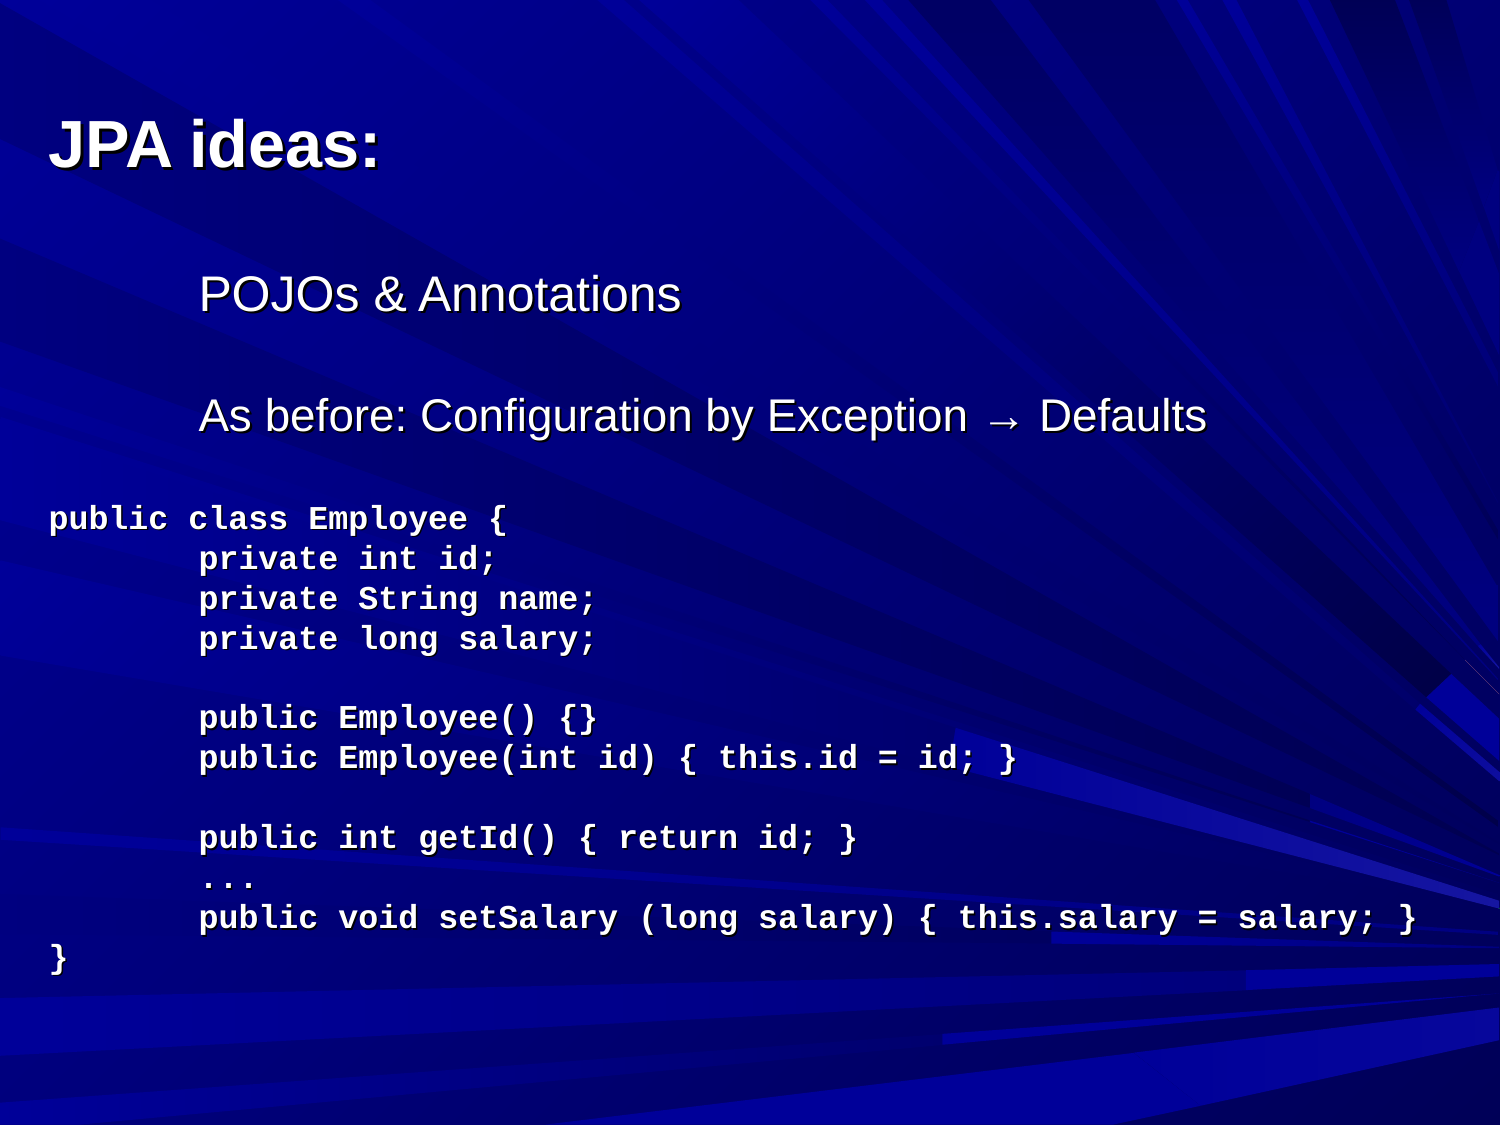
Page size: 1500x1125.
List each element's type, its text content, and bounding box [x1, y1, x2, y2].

title JPA ideas: POJOs & Annotations As before: Configuration by Exception → Defaults public class Employee { private int id; private String name; private long salary; public Employee() {} public Employee(int id) { this.id = id; } public int getId() { return id; } ... public void setSalary (long salary) { this.salary = salary; } } [33, 93, 1468, 983]
